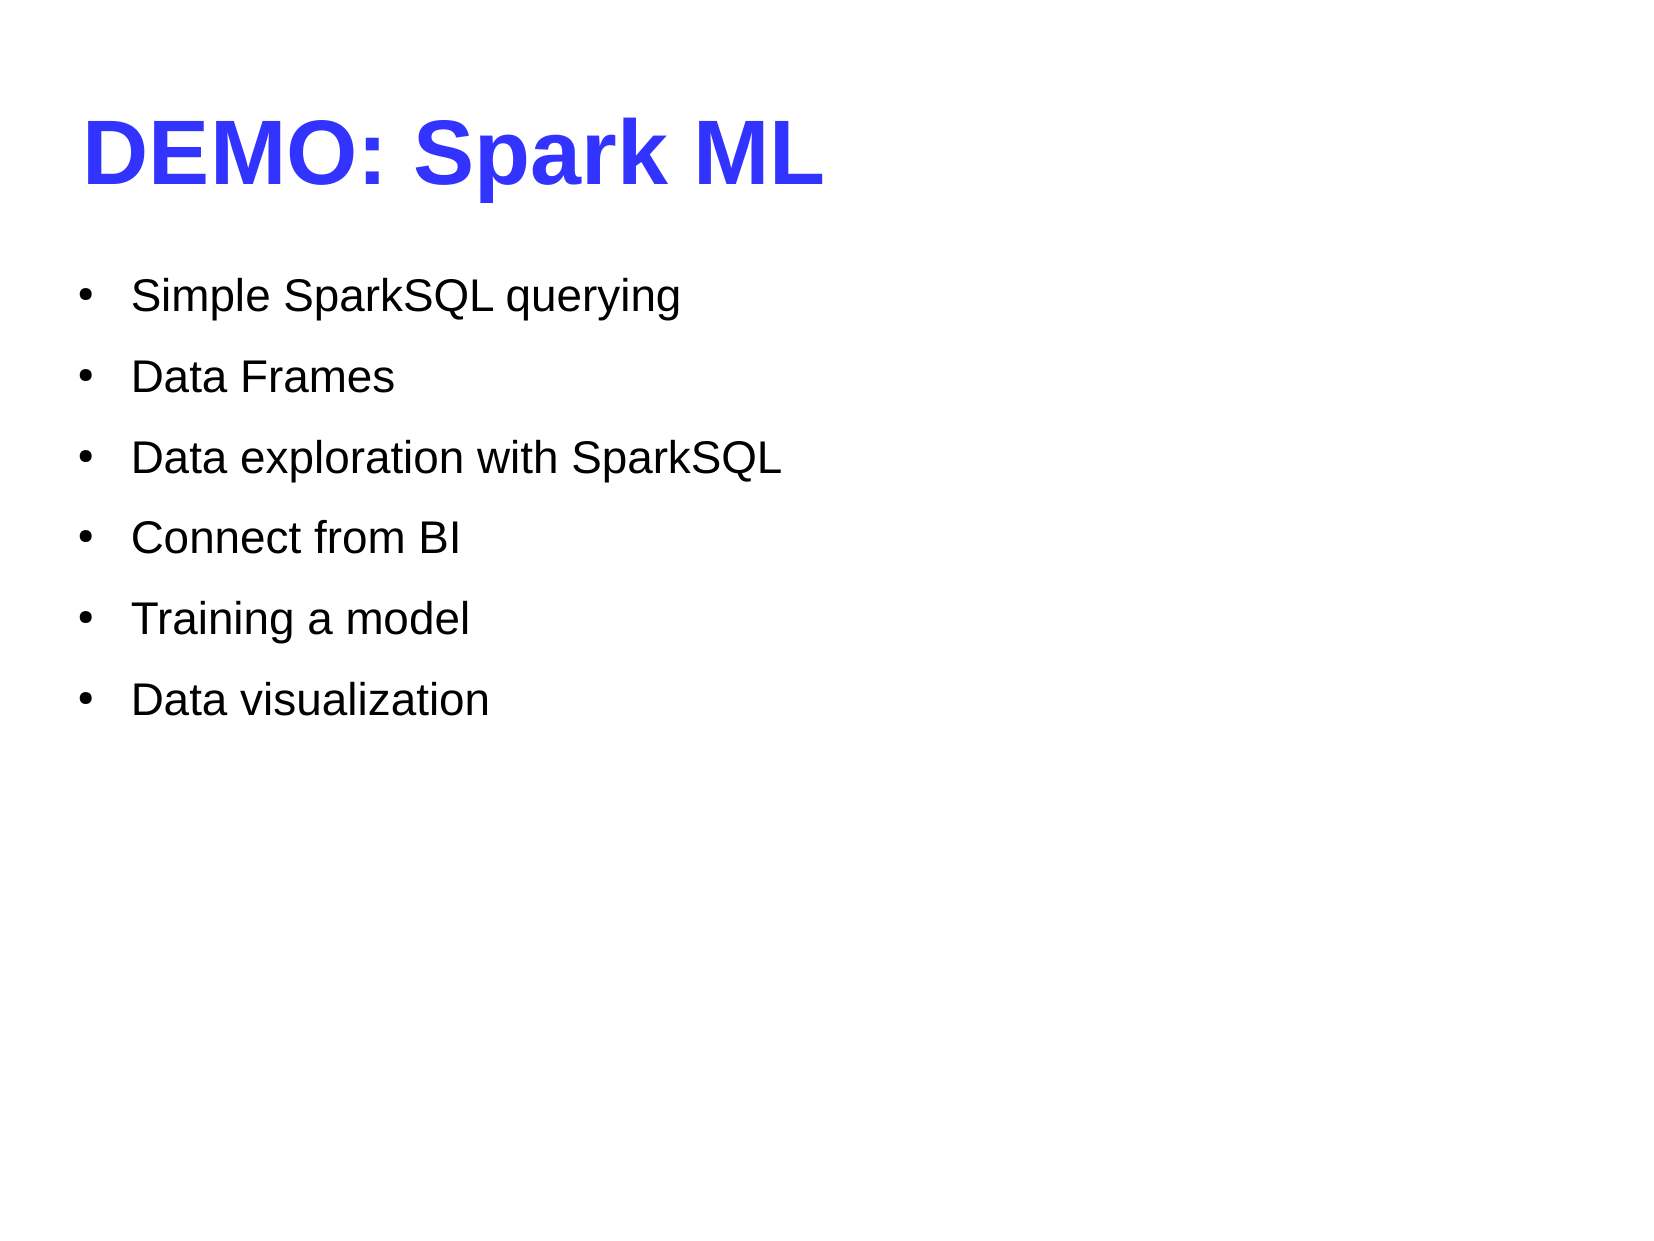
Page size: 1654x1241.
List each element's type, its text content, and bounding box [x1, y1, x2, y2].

title DEMO: Spark ML [82, 49, 1571, 257]
list Simple SparkSQL querying Data Frames Data exploration with SparkSQL Connect from BI Training a model Data visualization [60, 270, 1538, 1141]
